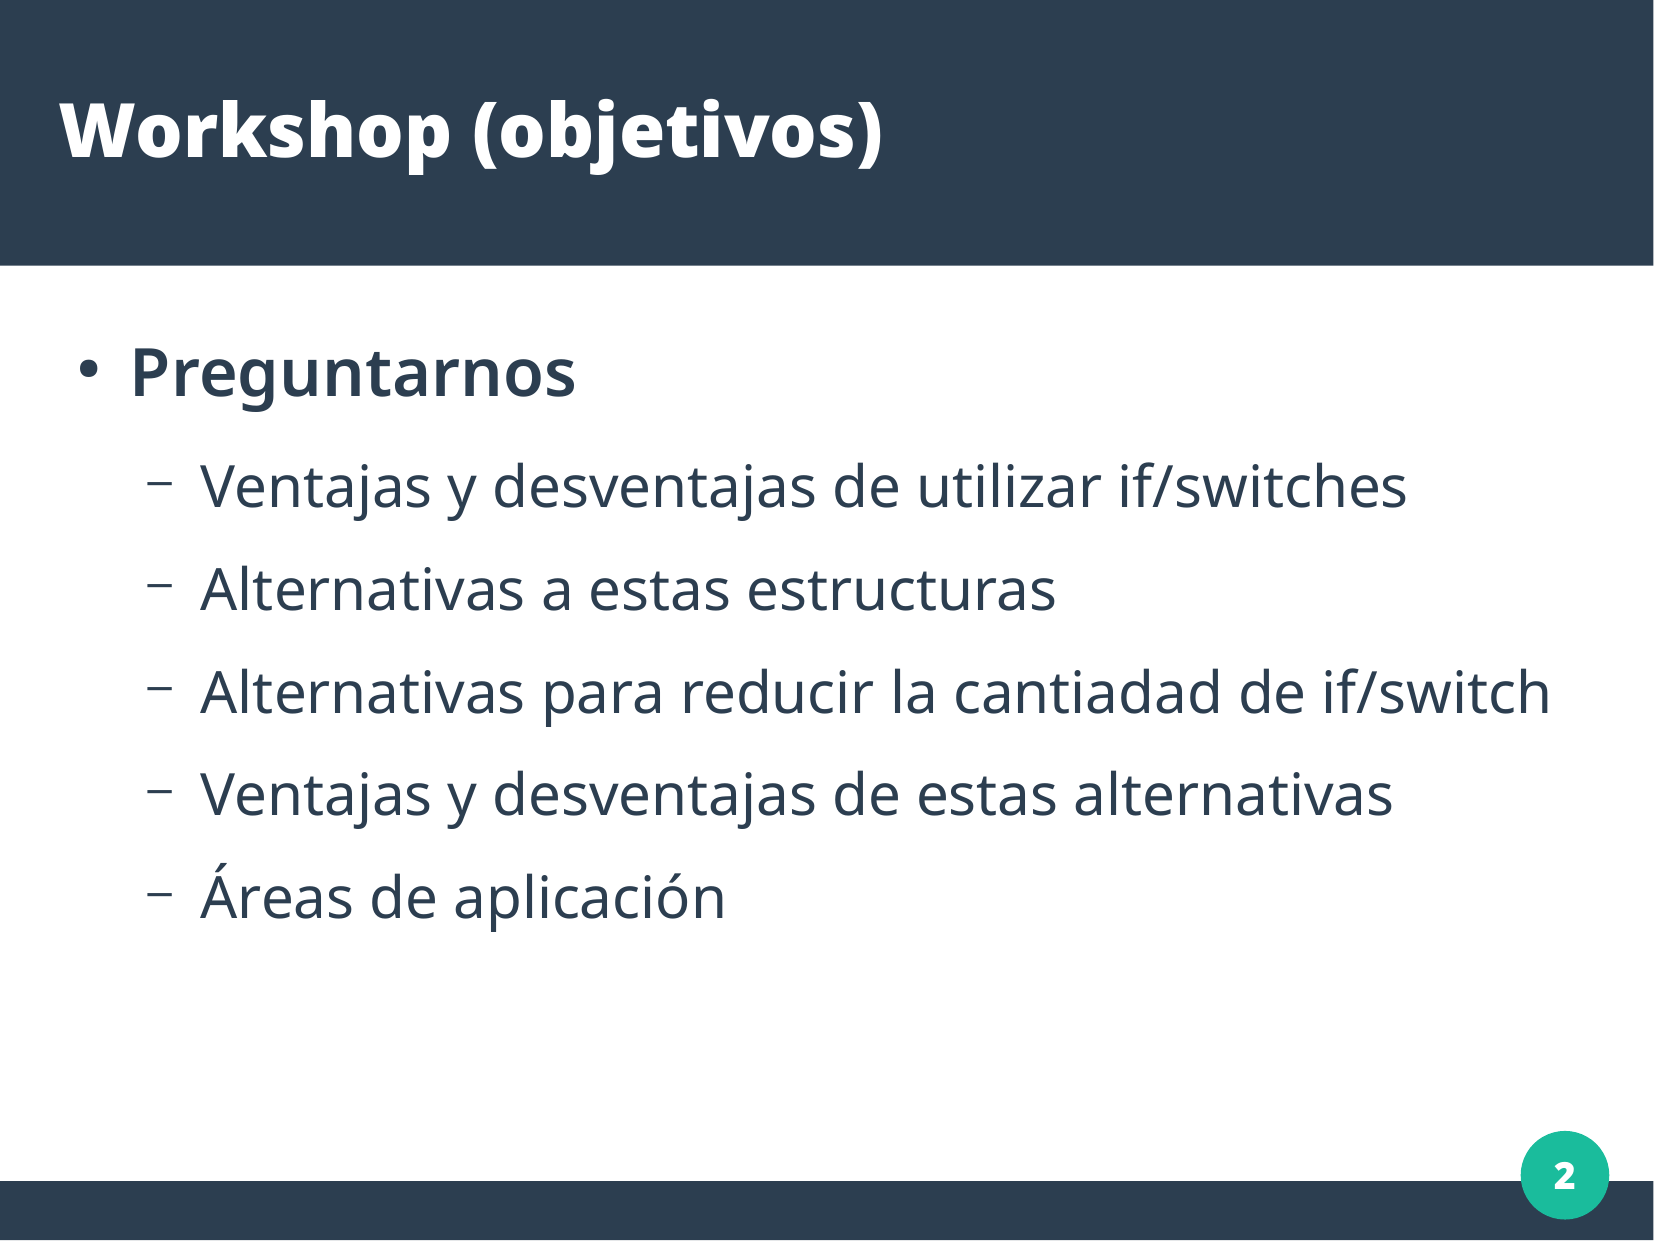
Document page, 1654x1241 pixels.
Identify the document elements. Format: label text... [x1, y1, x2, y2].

title Workshop (objetivos) [59, 49, 1595, 207]
list Preguntarnos Ventajas y desventajas de utilizar if/switches Alternativas a estas estructuras Alternativas para reducir la cantiadad de if/switch Ventajas y desventajas de estas alternativas Áreas de aplicación [59, 324, 1595, 1152]
